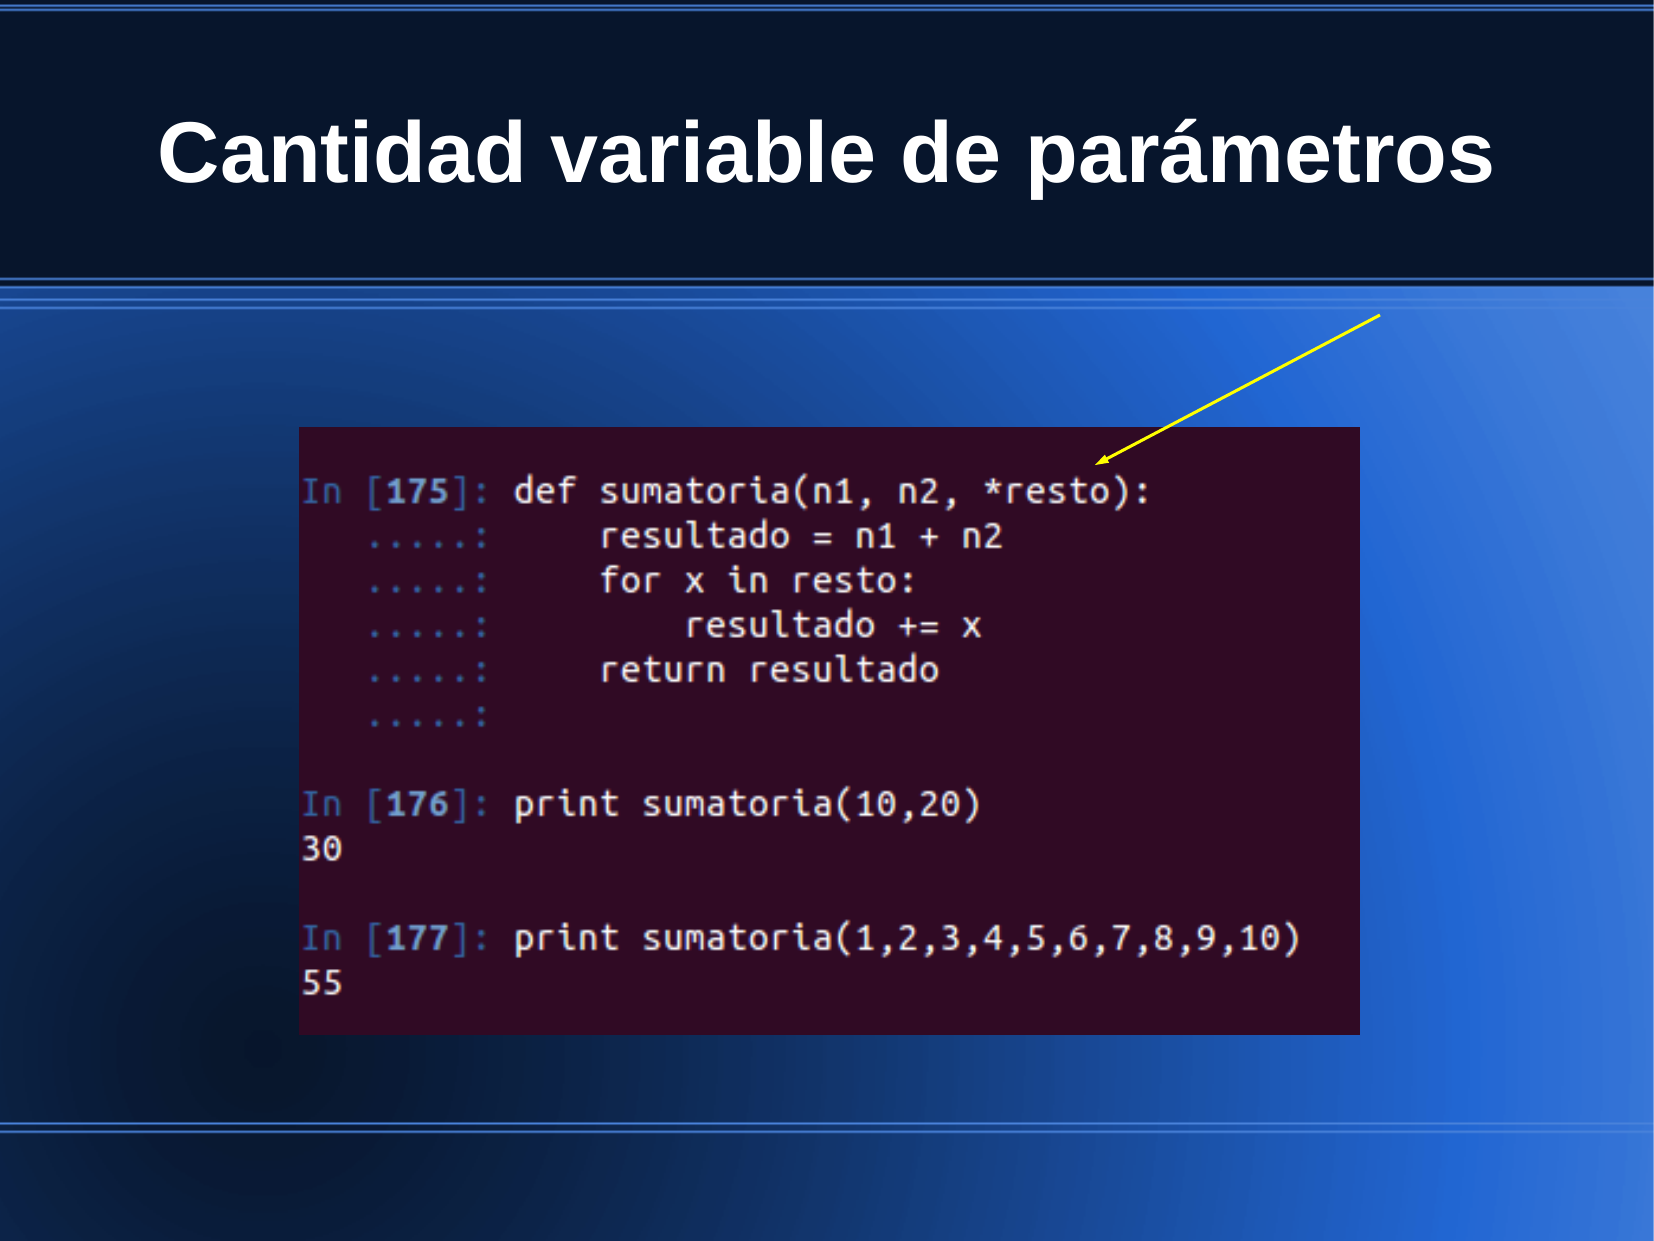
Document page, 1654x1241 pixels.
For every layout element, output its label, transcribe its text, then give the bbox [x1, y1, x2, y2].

title Cantidad variable de parámetros [82, 49, 1571, 257]
picture [0, 0, 1654, 1241]
